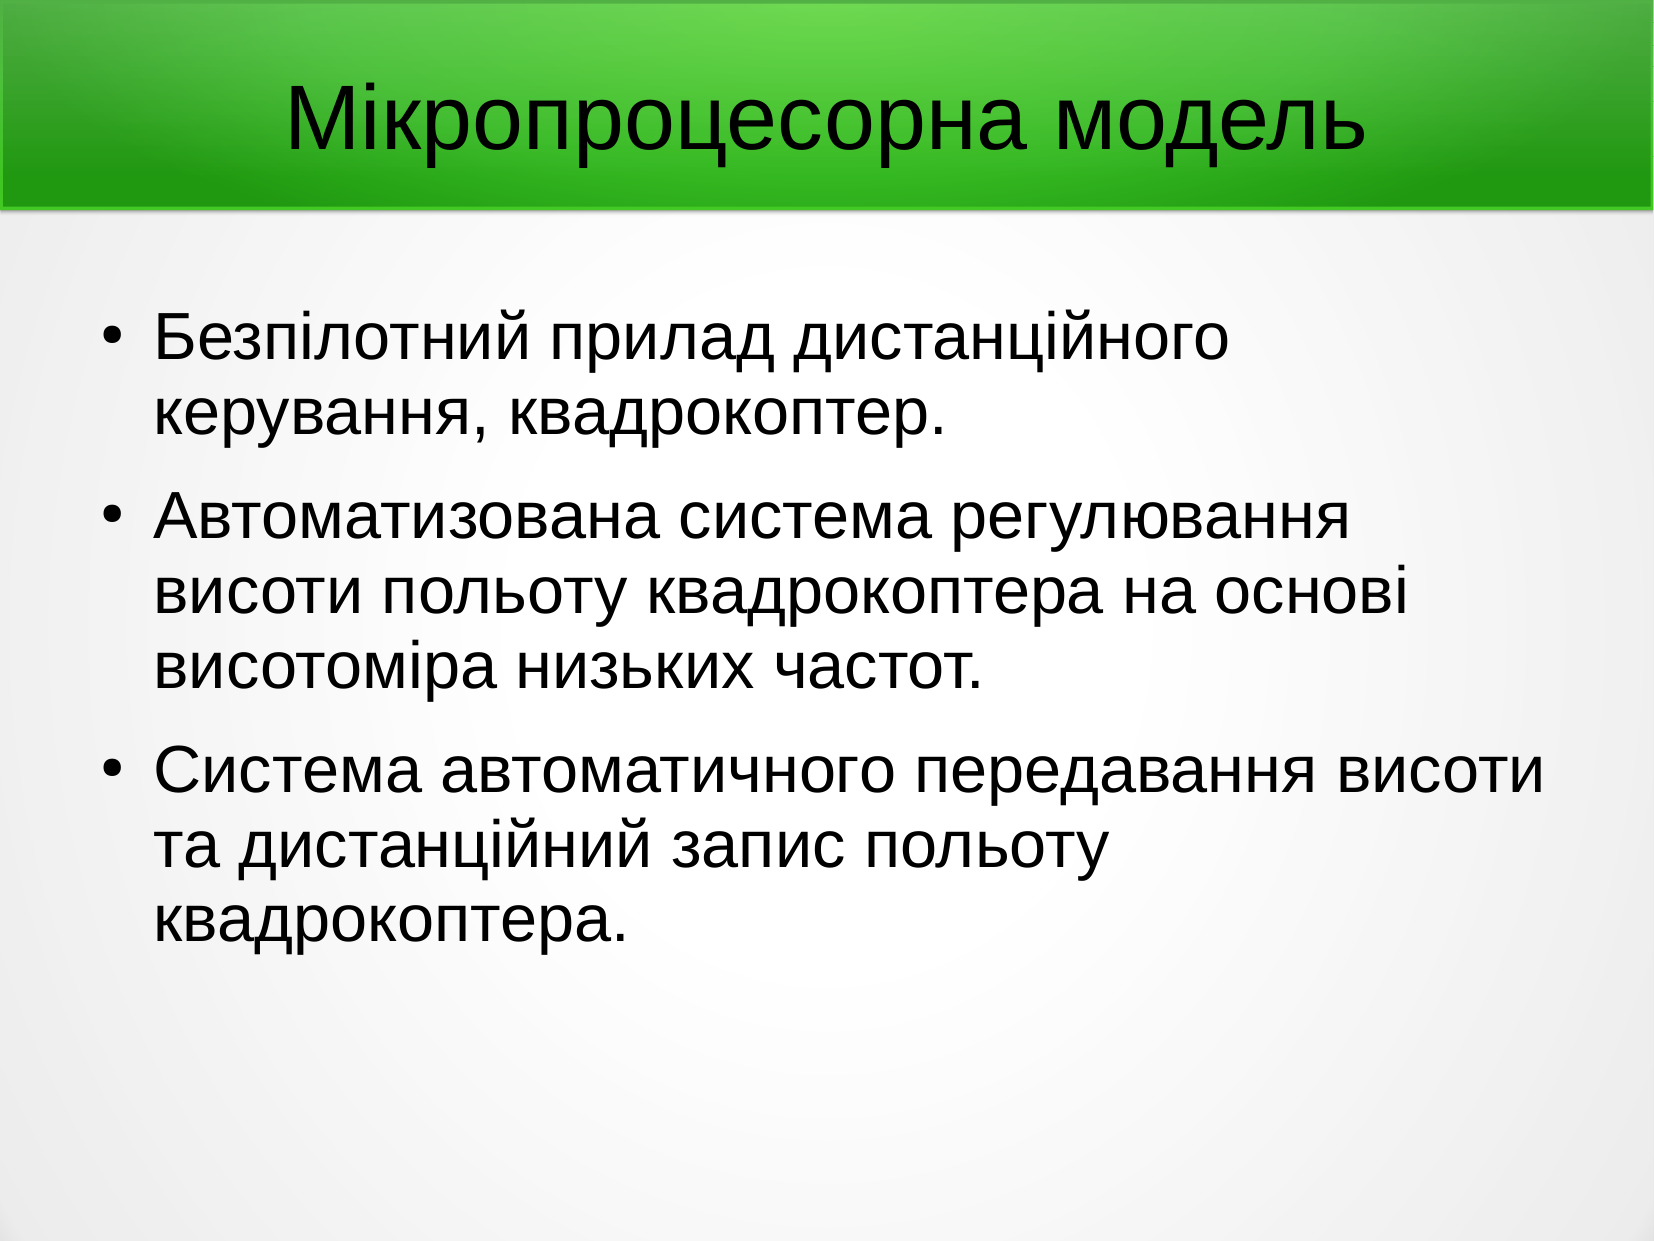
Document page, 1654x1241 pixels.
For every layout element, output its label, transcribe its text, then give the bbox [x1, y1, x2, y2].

title Мікропроцесорна модель [82, 47, 1571, 189]
list Безпілотний прилад дистанційного керування, квадрокоптер. Автоматизована система регулювання висоти польоту квадрокоптера на основі висотоміра низьких частот. Система автоматичного передавання висоти та дистанційний запис польоту квадрокоптера. [82, 299, 1571, 1019]
